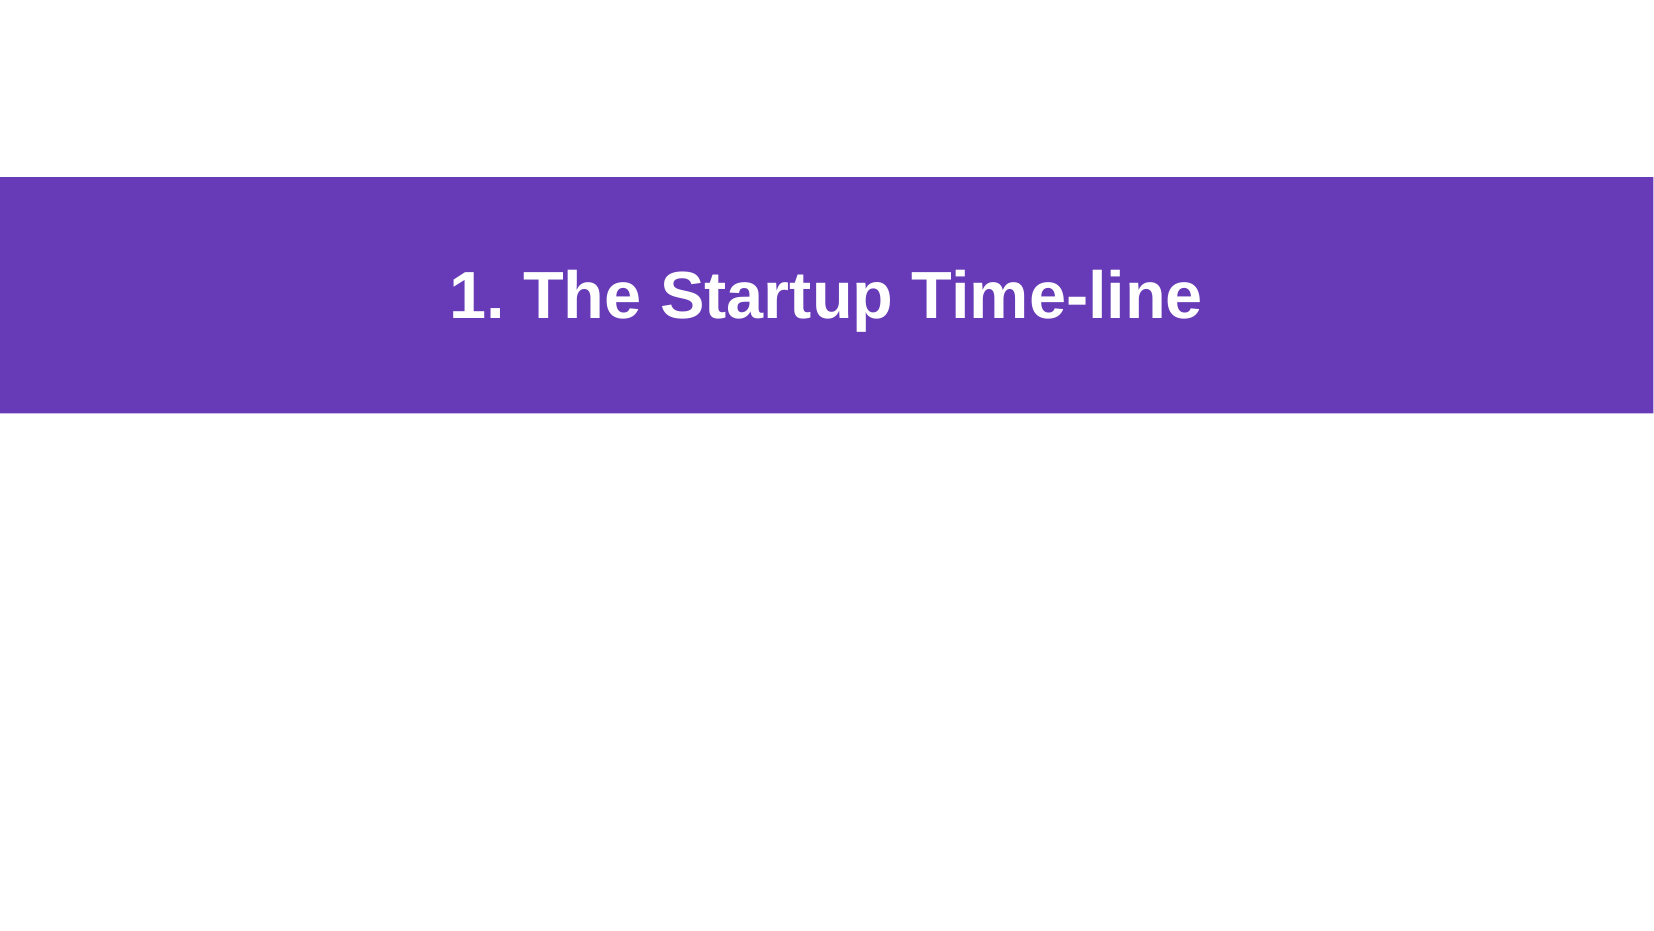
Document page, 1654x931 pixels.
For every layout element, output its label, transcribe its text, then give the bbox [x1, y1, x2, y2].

title 1. The Startup Time-line [0, 177, 1654, 414]
